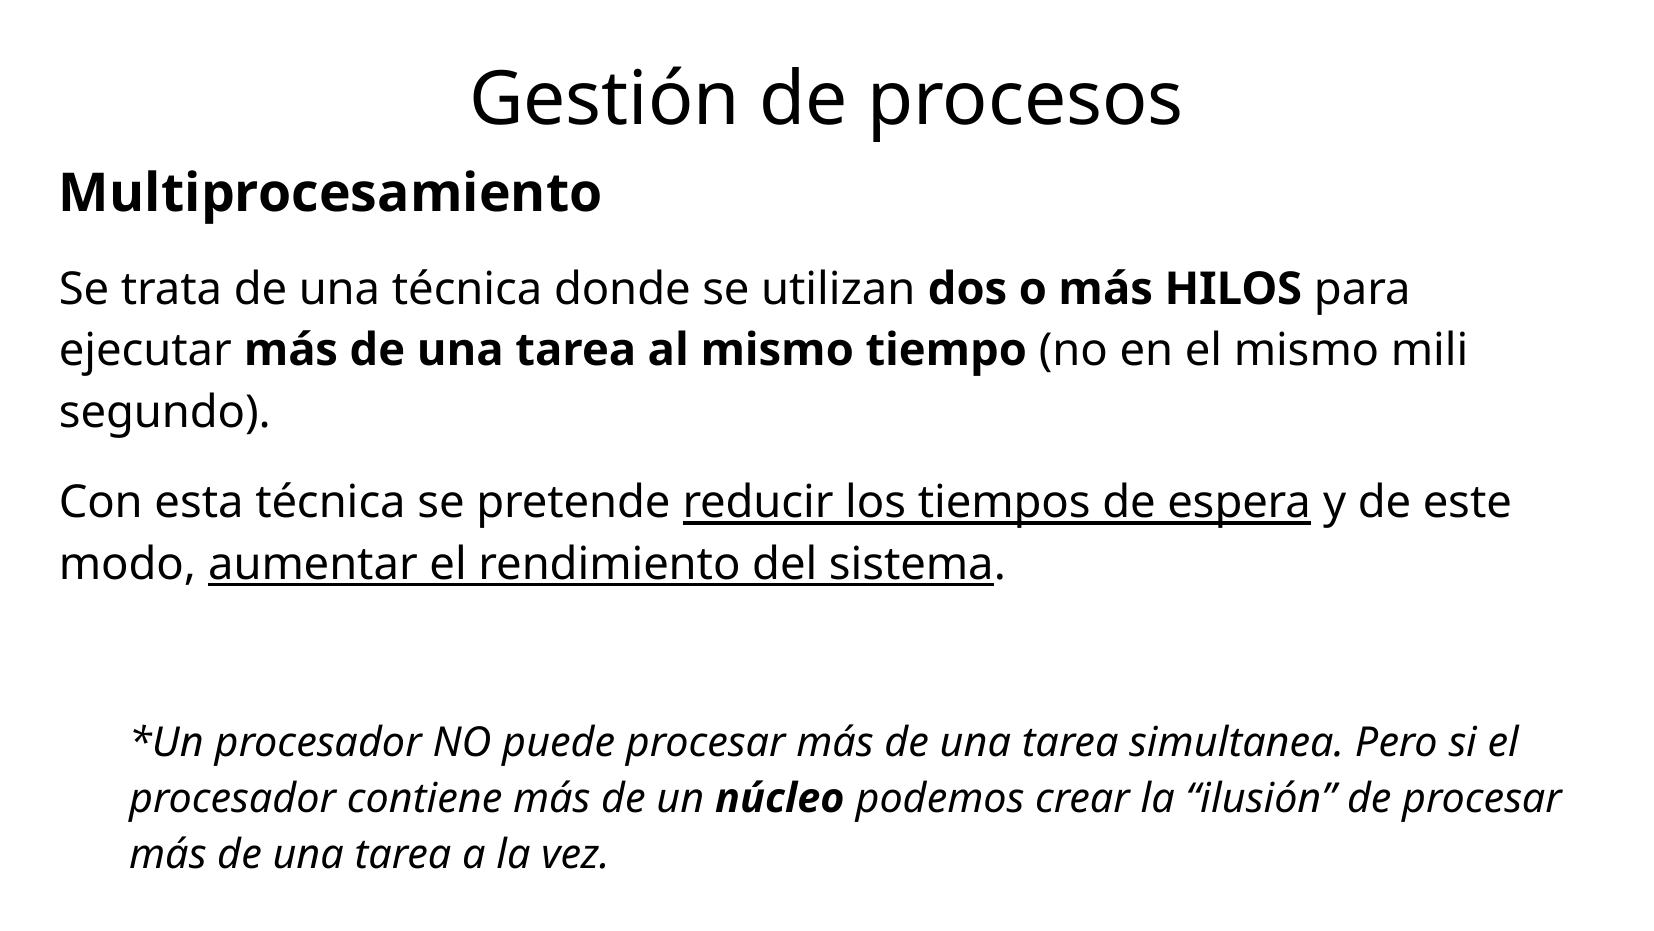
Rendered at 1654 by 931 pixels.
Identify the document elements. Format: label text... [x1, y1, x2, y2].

list Multiprocesamiento Se trata de una técnica donde se utilizan dos o más HILOS para ejecutar más de una tarea al mismo tiempo (no en el mismo mili segundo). Con esta técnica se pretende reducir los tiempos de espera y de este modo, aumentar el rendimiento del sistema. *Un procesador NO puede procesar más de una tarea simultanea. Pero si el procesador contiene más de un núcleo podemos crear la “ilusión” de procesar más de una tarea a la vez. [59, 153, 1595, 886]
title Gestión de procesos [82, 42, 1571, 148]
